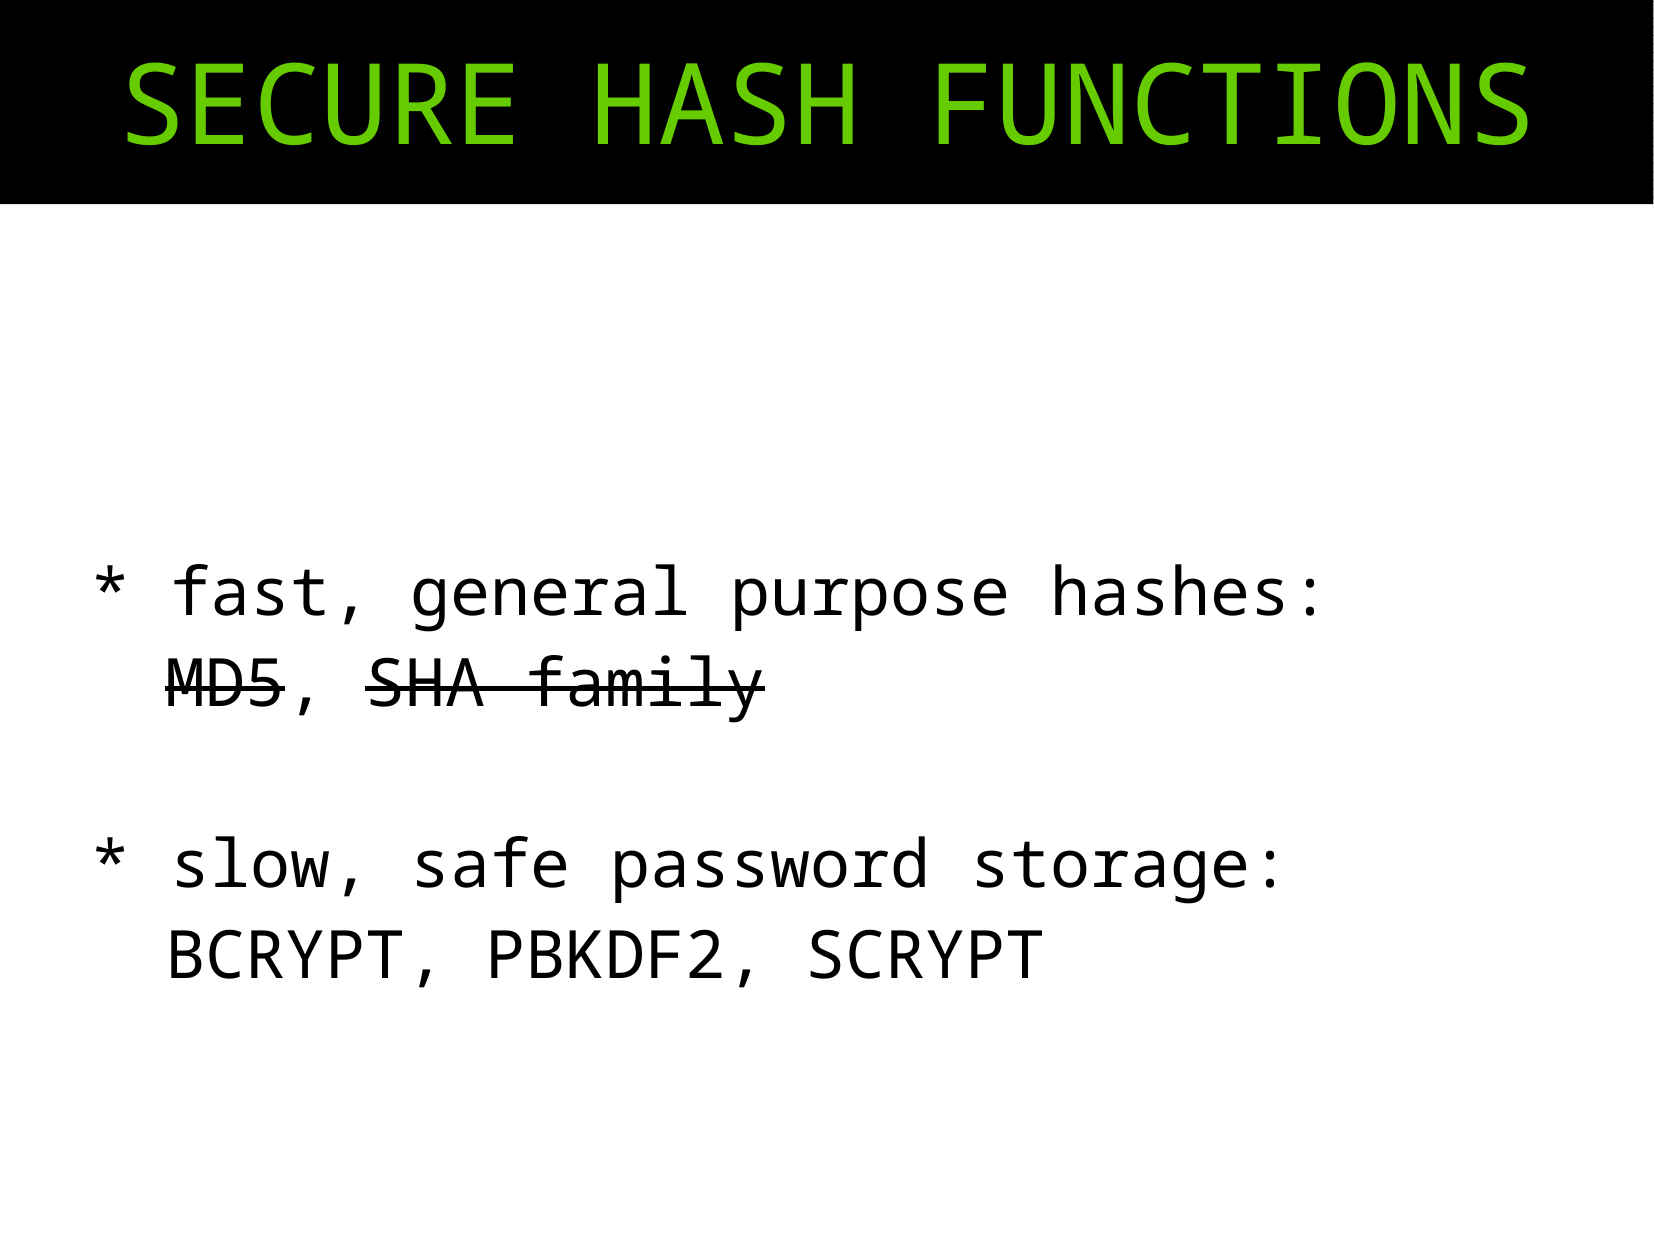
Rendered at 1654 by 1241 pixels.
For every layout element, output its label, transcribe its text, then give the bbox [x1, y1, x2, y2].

subtitle * fast, general purpose hashes: MD5, SHA family * slow, safe password storage: BCRYPT, PBKDF2, SCRYPT [90, 305, 1621, 1146]
title SECURE HASH FUNCTIONS [0, 0, 1654, 205]
